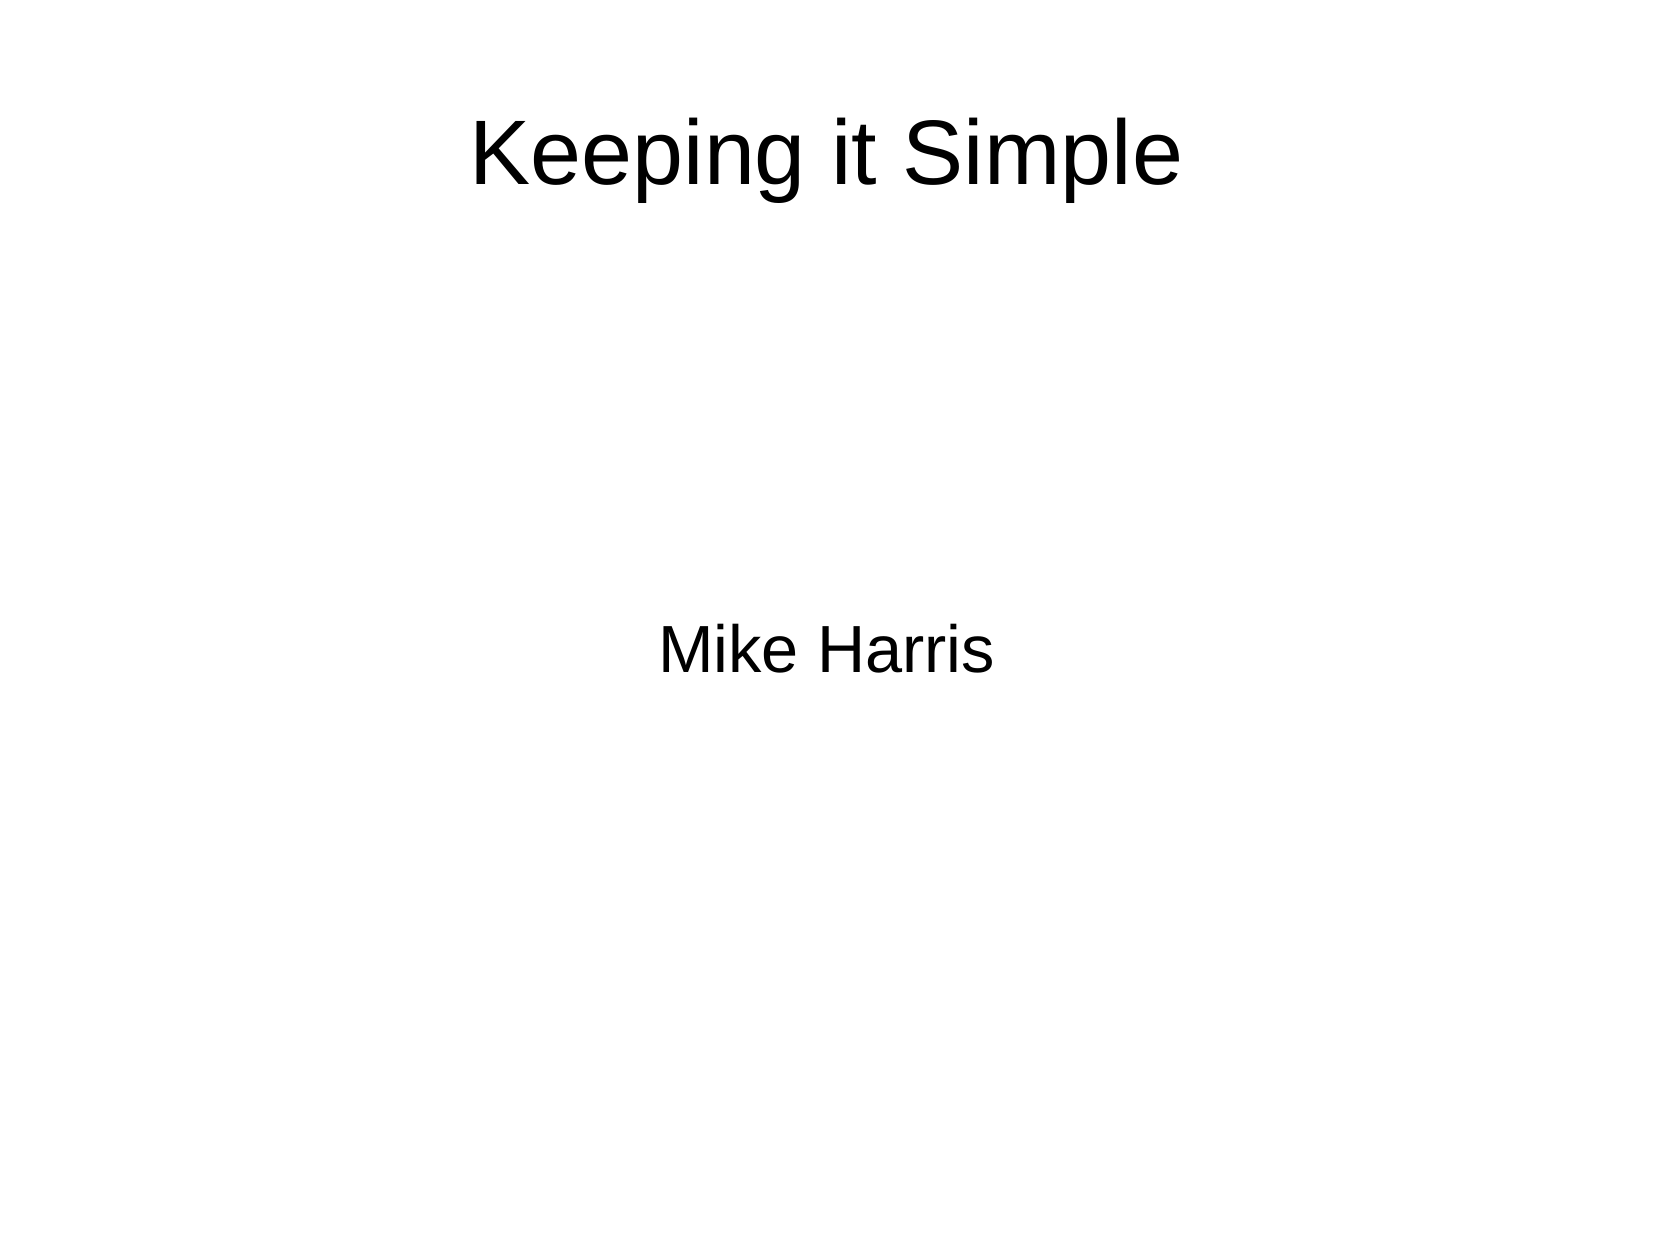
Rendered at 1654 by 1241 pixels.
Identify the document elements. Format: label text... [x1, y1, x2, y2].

subtitle Mike Harris [82, 290, 1571, 1010]
title Keeping it Simple [82, 49, 1571, 257]
